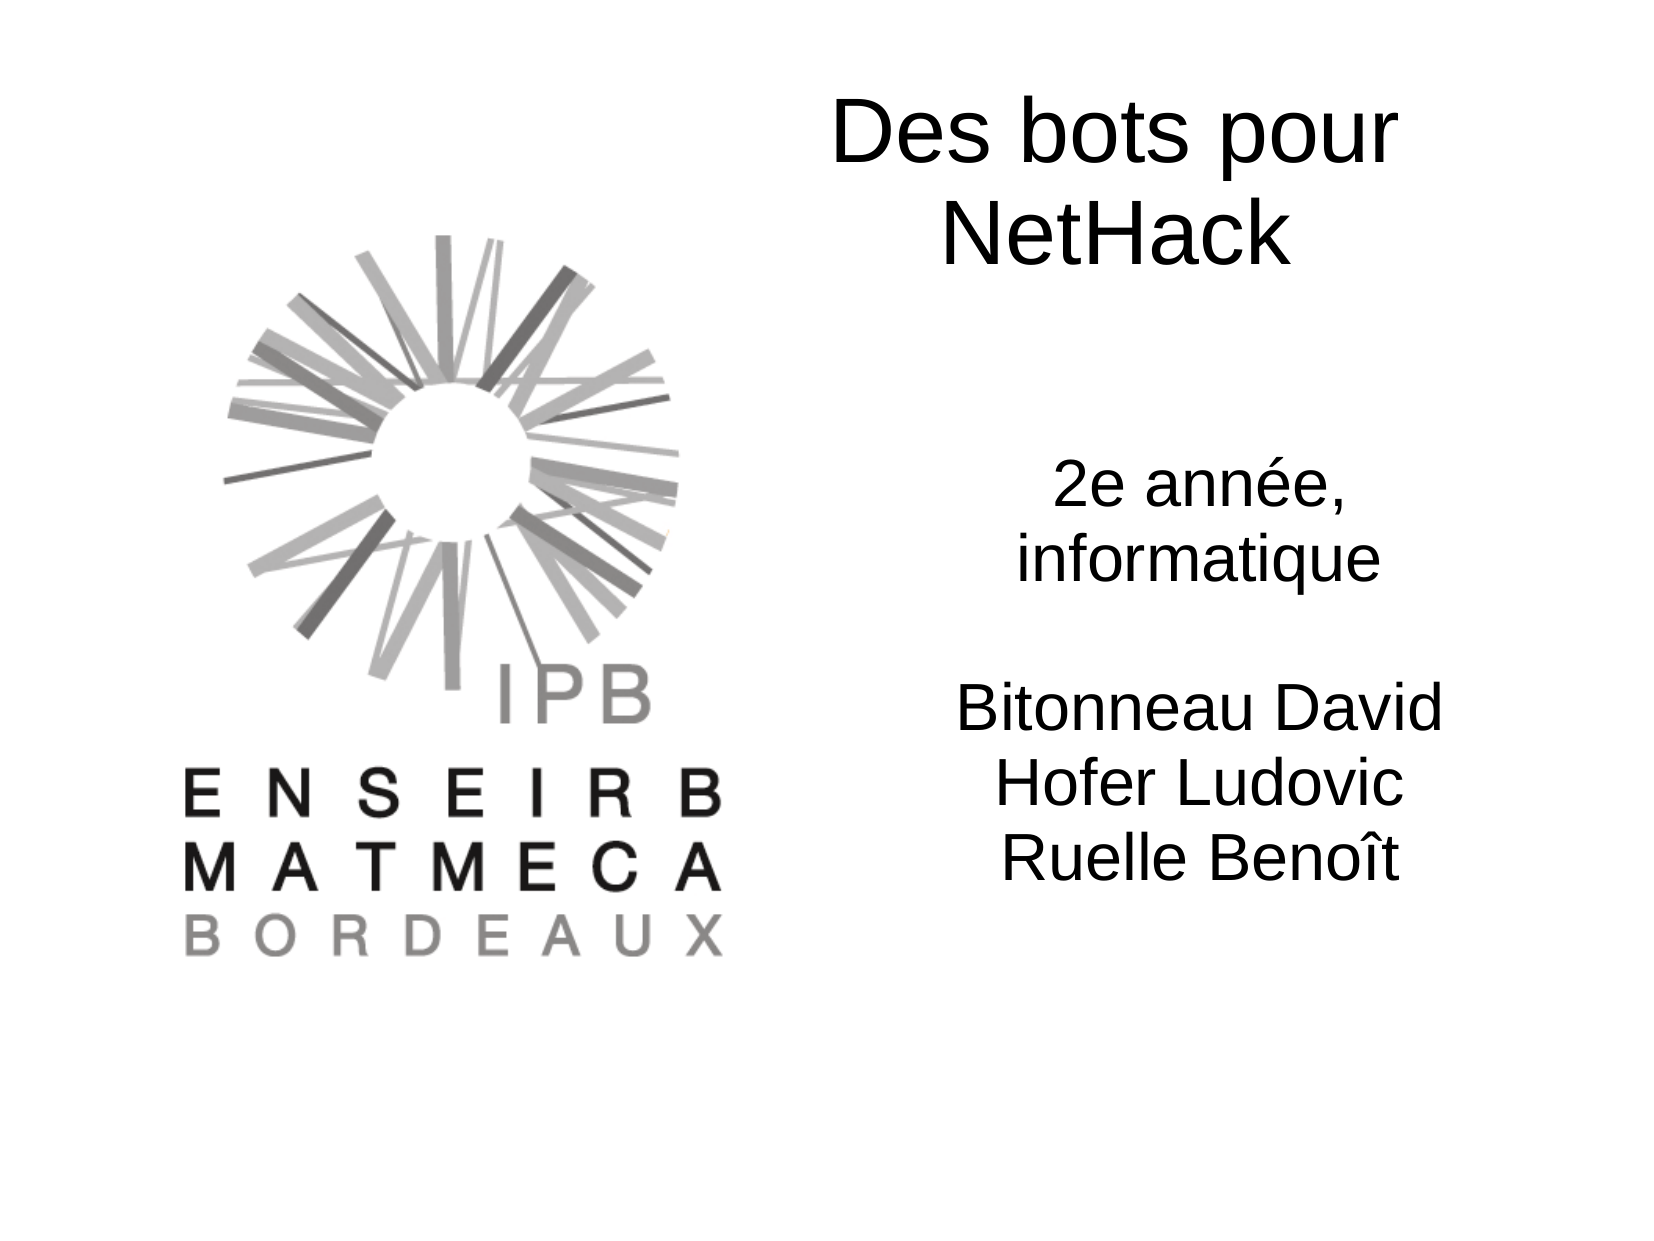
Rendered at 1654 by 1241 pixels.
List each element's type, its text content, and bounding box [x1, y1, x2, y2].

picture [159, 209, 751, 985]
title Des bots pour NetHack [660, 67, 1571, 296]
subtitle 2e année, informatique Bitonneau David Hofer Ludovic Ruelle Benoît [810, 256, 1591, 1010]
